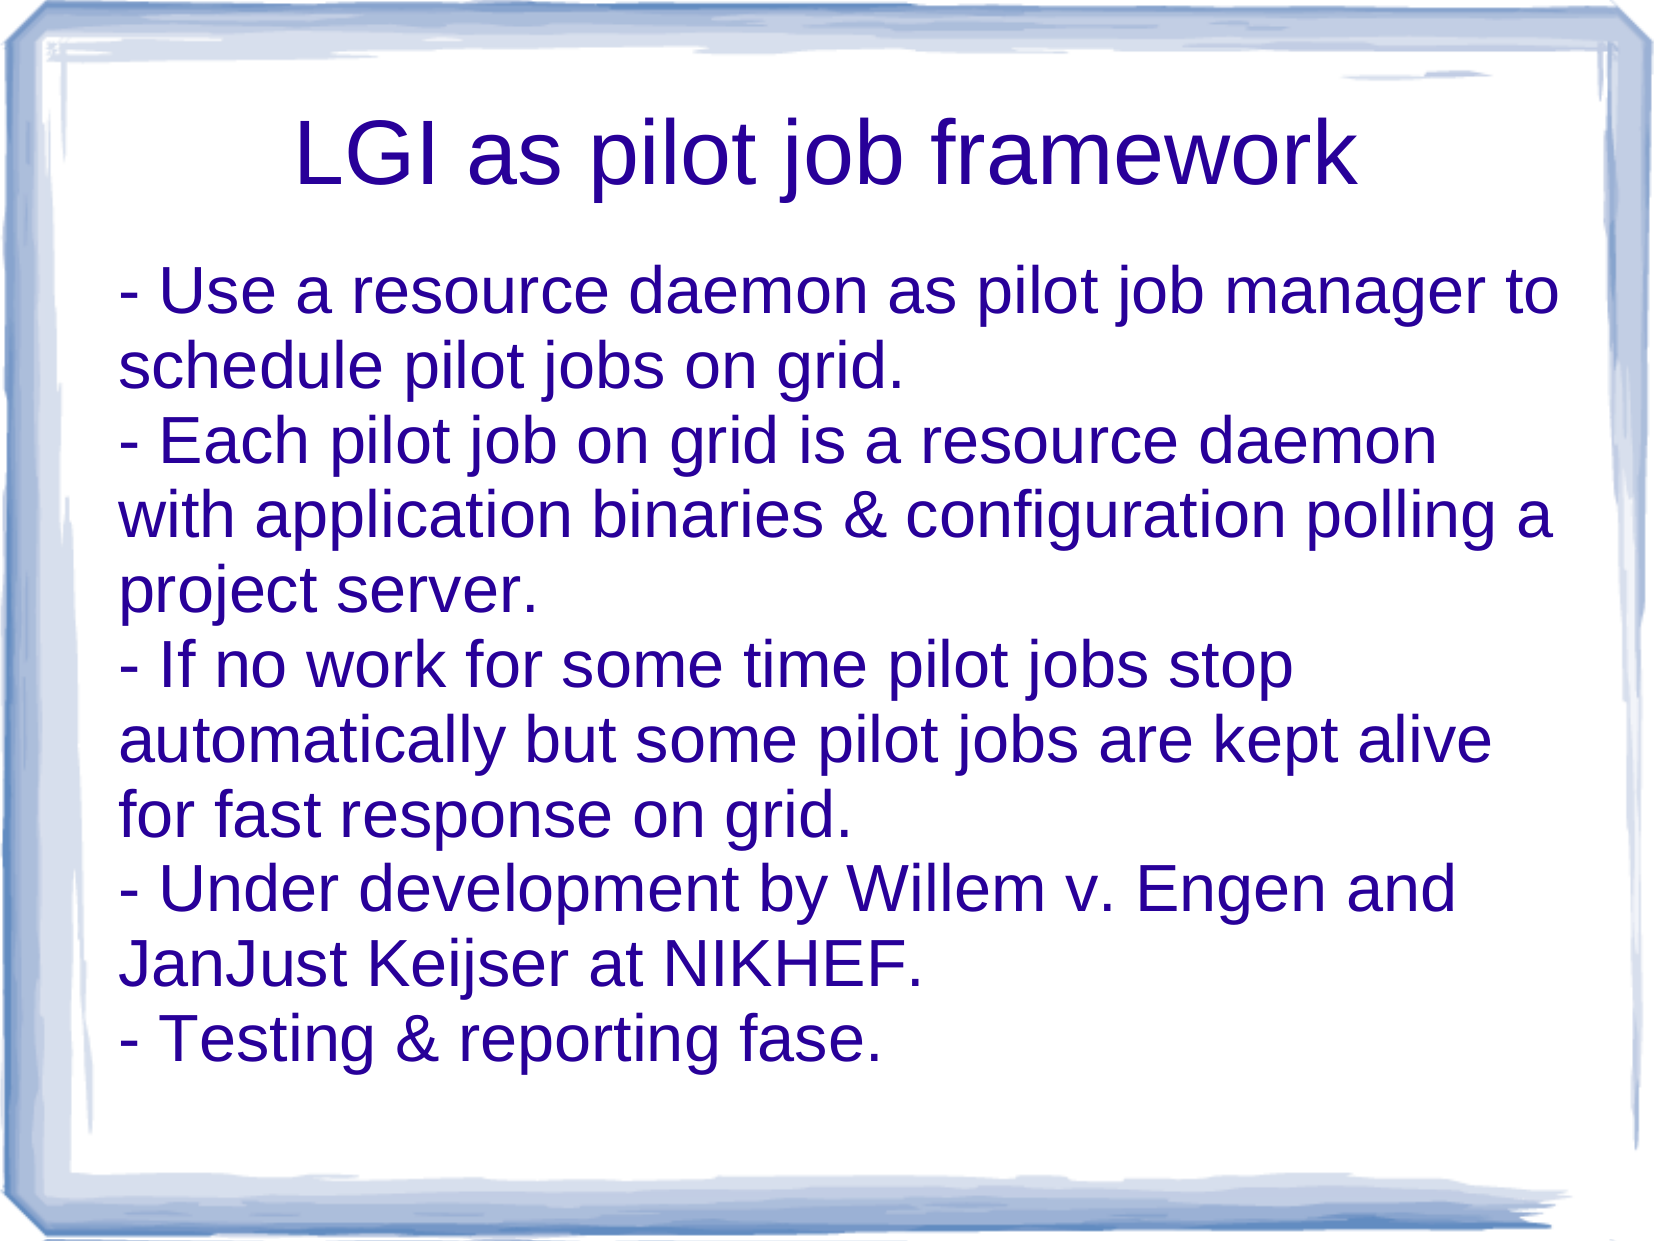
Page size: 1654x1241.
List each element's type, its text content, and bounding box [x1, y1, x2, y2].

title LGI as pilot job framework [82, 56, 1571, 250]
subtitle - Use a resource daemon as pilot job manager to schedule pilot jobs on grid. - Each pilot job on grid is a resource daemon with application binaries & configuration polling a project server. - If no work for some time pilot jobs stop automatically but some pilot jobs are kept alive for fast response on grid. - Under development by Willem v. Engen and JanJust Keijser at NIKHEF. - Testing & reporting fase. [118, 236, 1571, 1093]
picture [0, 0, 1654, 1241]
